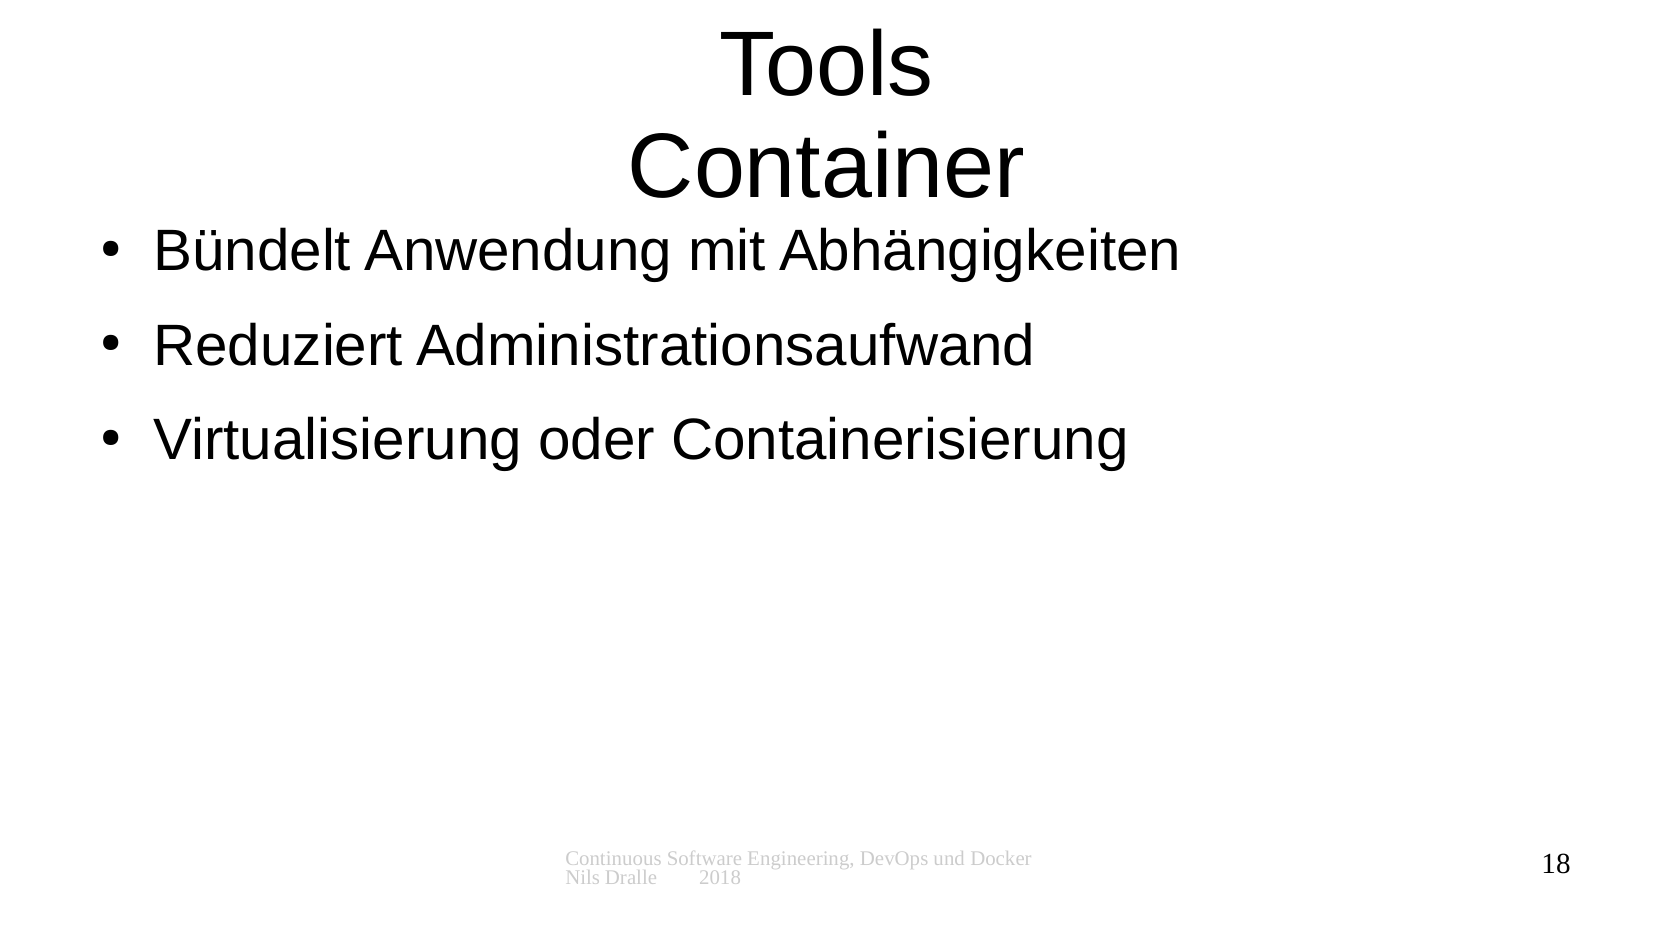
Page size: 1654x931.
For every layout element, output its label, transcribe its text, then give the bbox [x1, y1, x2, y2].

list Bündelt Anwendung mit Abhängigkeiten Reduziert Administrationsaufwand Virtualisierung oder Containerisierung [82, 217, 1571, 758]
title Tools Container [82, 12, 1571, 217]
